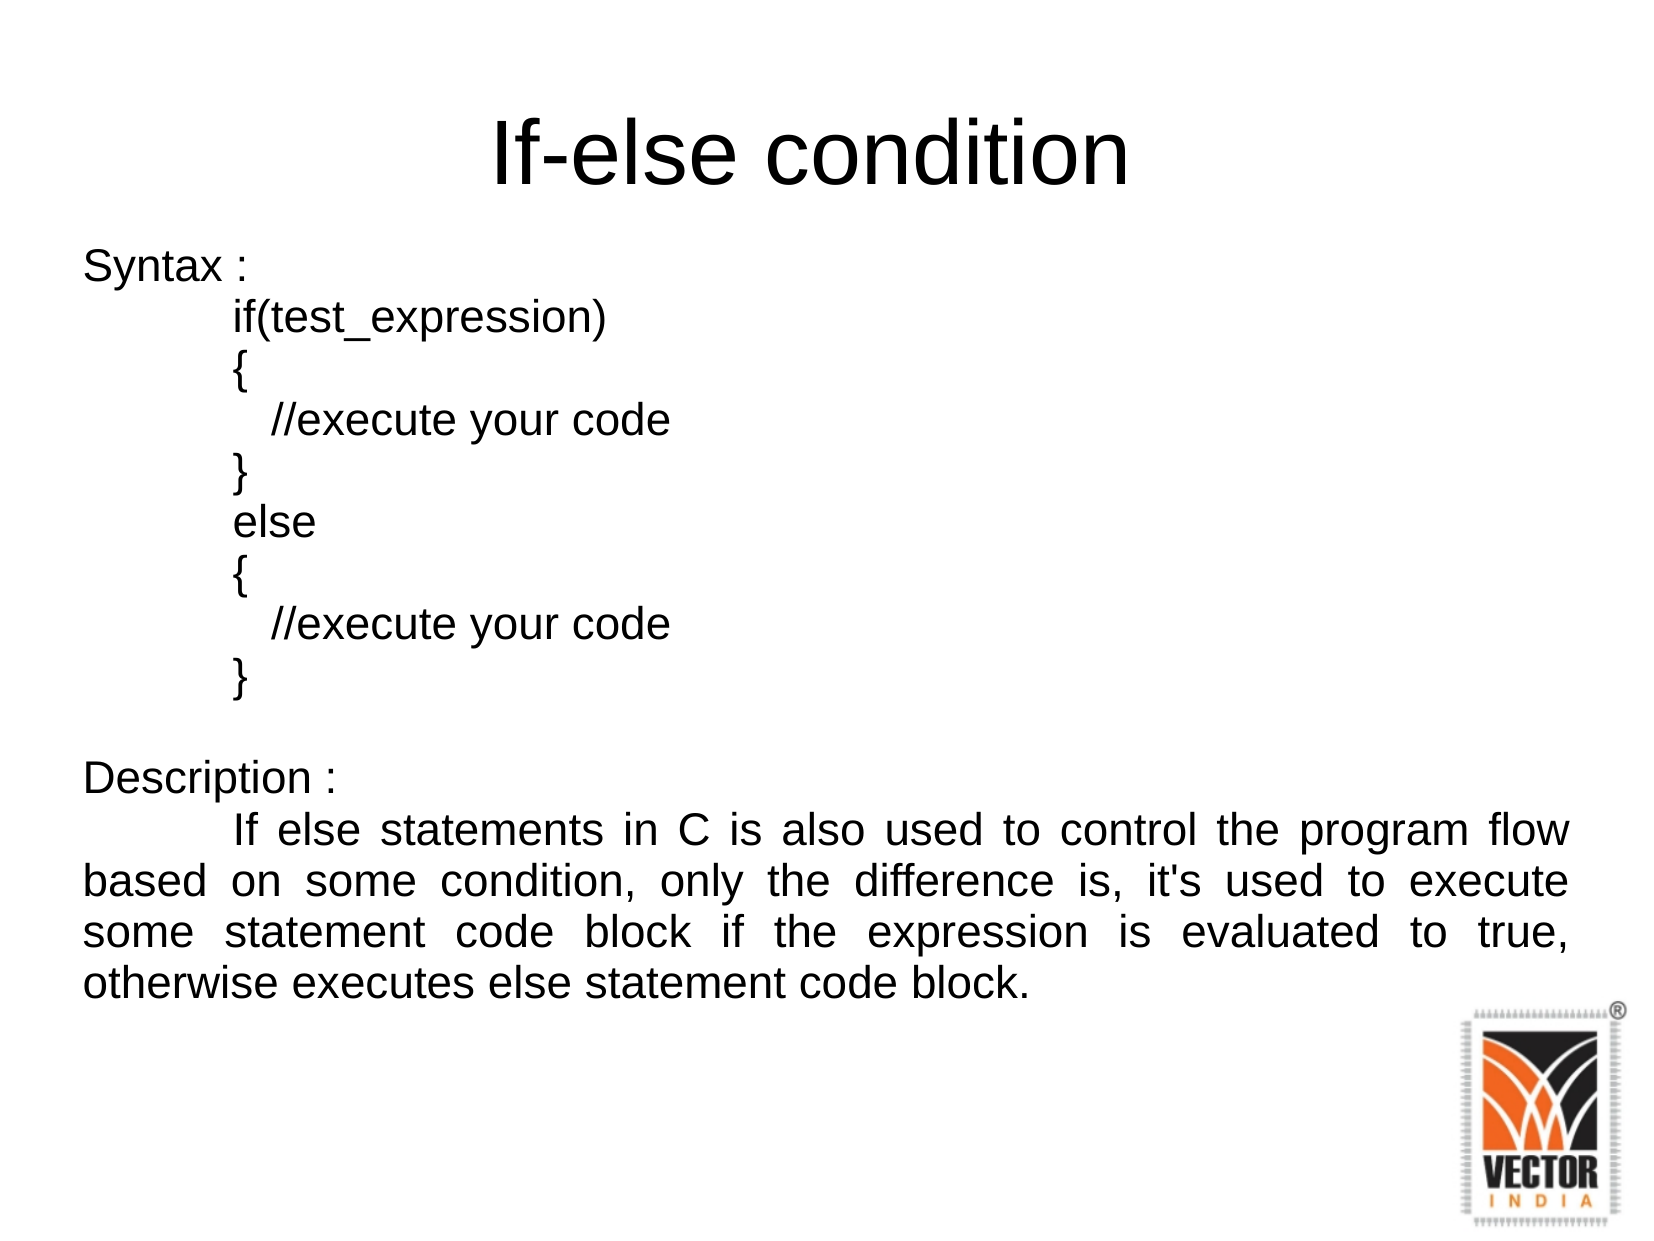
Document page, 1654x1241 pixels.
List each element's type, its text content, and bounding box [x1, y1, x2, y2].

picture [1432, 996, 1654, 1237]
subtitle Syntax : if(test_expression) { //execute your code } else { //execute your code } Description : If else statements in C is also used to control the program flow based on some condition, only the difference is, it's used to execute some statement code block if the expression is evaluated to true, otherwise executes else statement code block. [82, 0, 1571, 1241]
